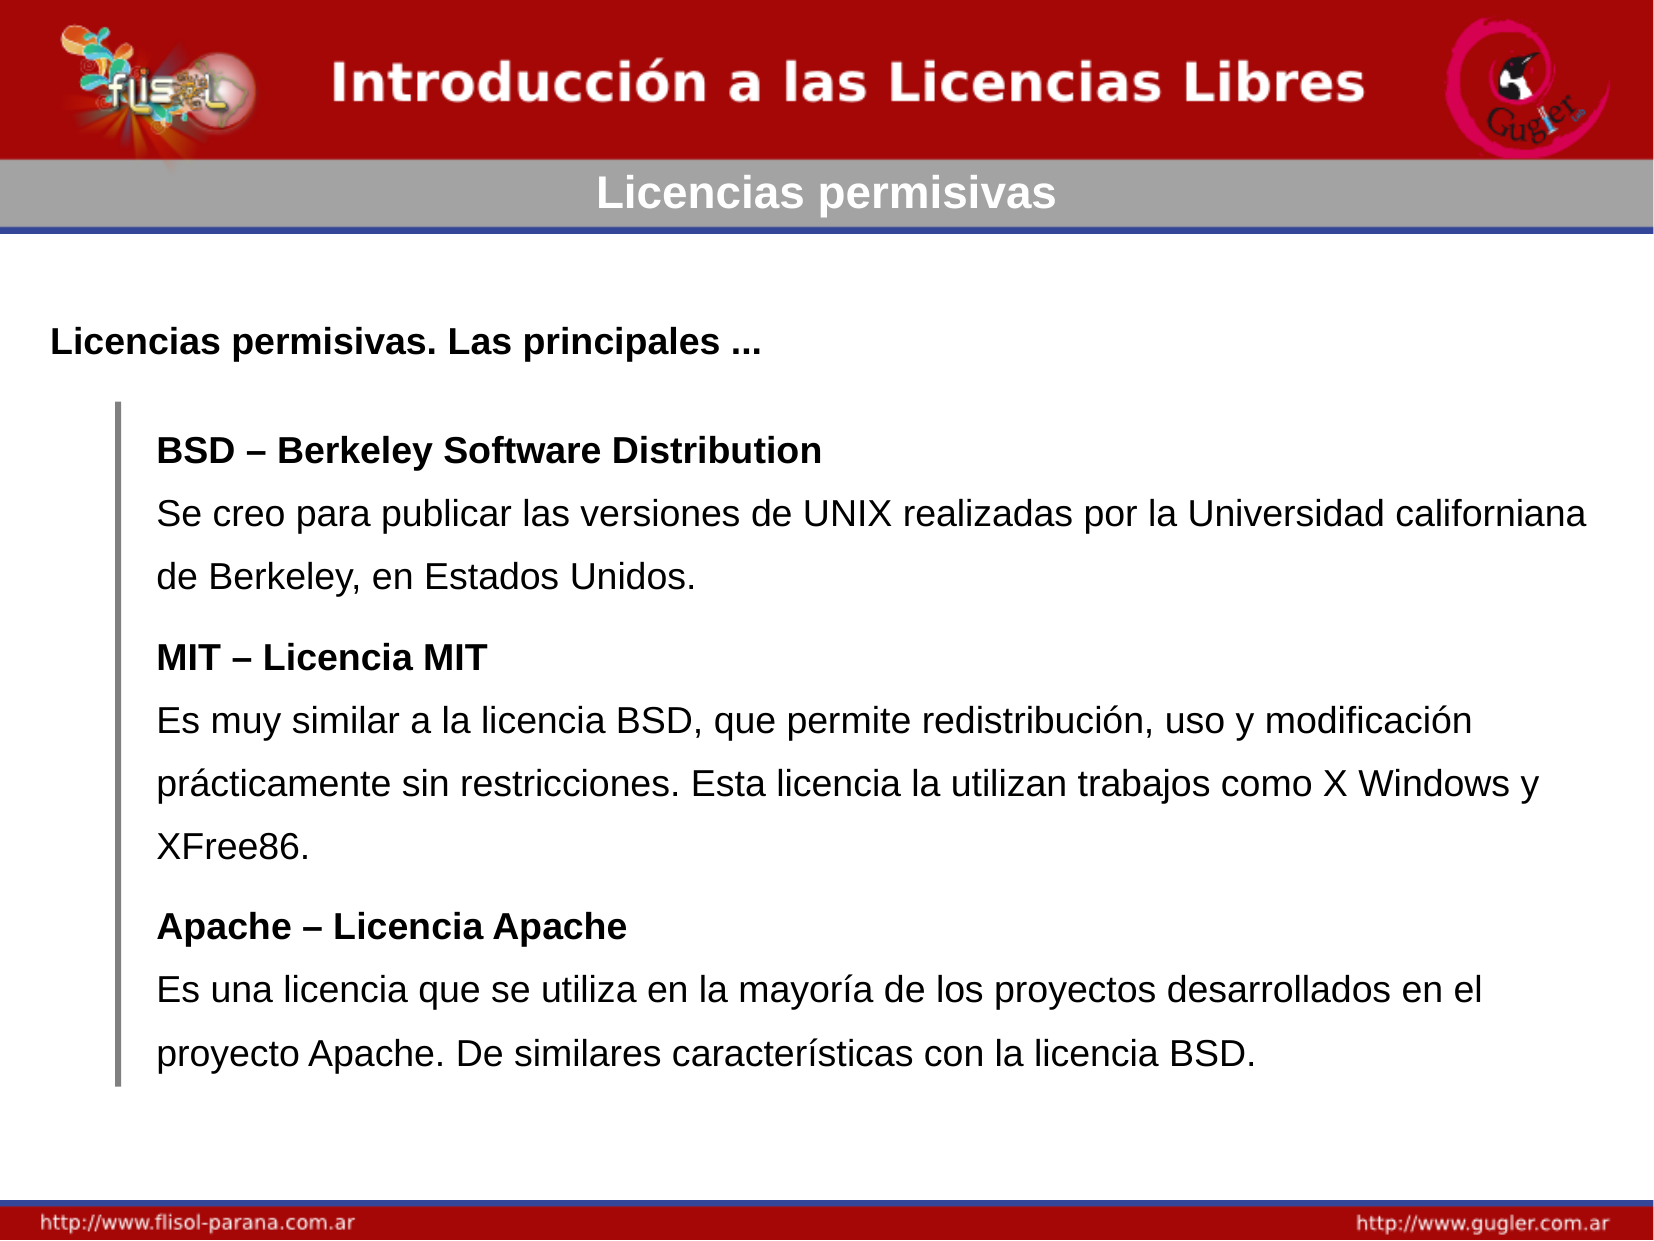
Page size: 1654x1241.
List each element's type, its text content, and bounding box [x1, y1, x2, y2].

picture [0, 0, 1654, 159]
text_box Licencias permisivas [0, 159, 1654, 226]
picture [0, 226, 1654, 234]
picture [0, 1200, 1654, 1241]
text_box BSD – Berkeley Software Distribution Se creo para publicar las versiones de UNIX realizadas por la Universidad californiana de Berkeley, en Estados Unidos. MIT – Licencia MIT Es muy similar a la licencia BSD, que permite redistribución, uso y modificación prácticamente sin restricciones. Esta licencia la utilizan trabajos como X Windows y XFree86. Apache – Licencia Apache Es una licencia que se utiliza en la mayoría de los proyectos desarrollados en el proyecto Apache. De similares características con la licencia BSD. [141, 401, 1630, 1061]
text_box Licencias permisivas. Las principales ... [35, 312, 1619, 370]
